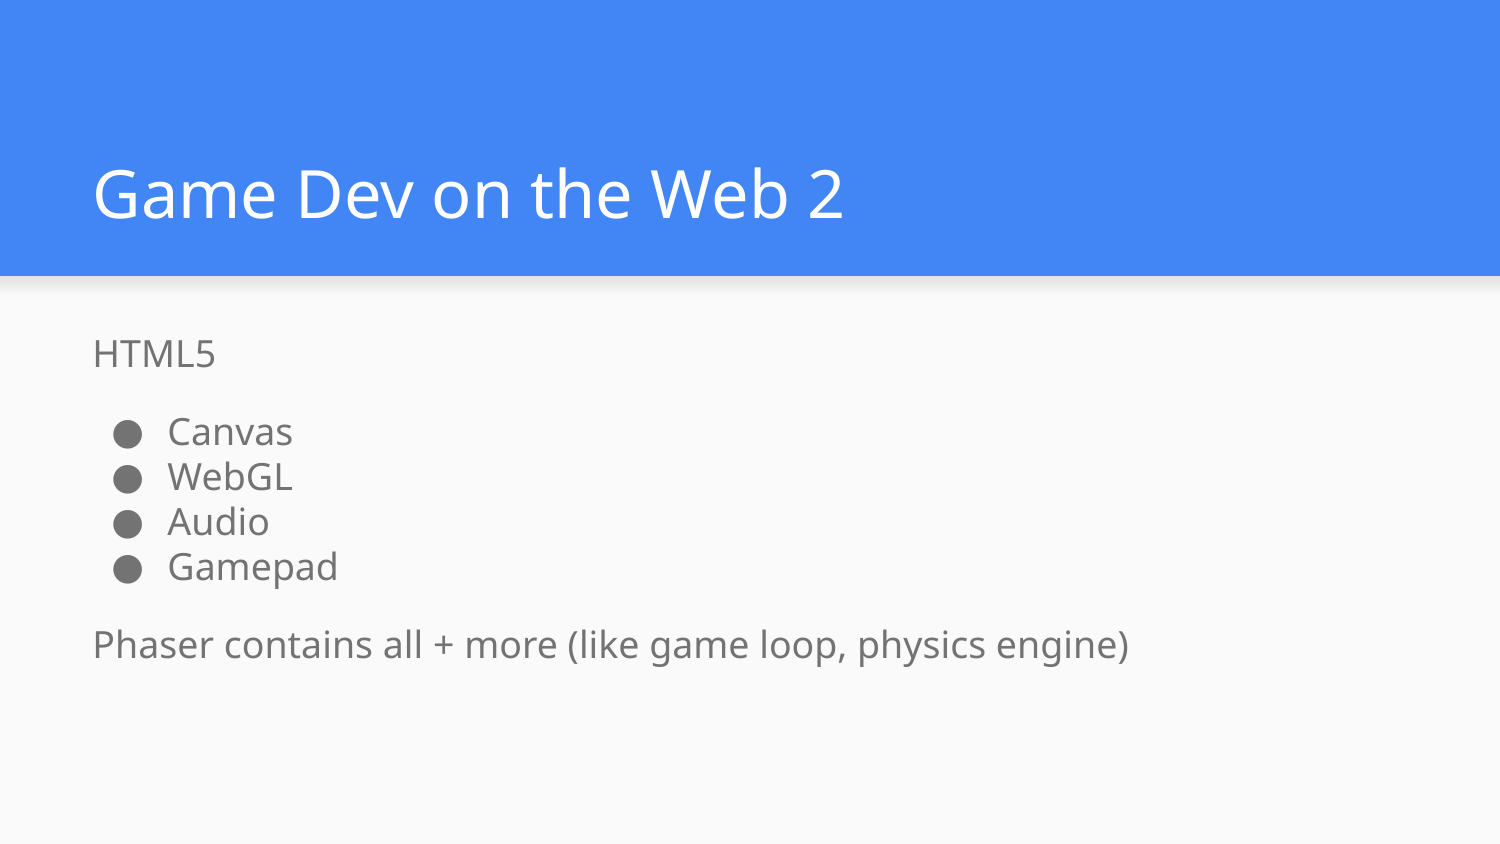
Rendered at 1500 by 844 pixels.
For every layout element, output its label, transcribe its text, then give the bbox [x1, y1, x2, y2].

list HTML5 Canvas WebGL Audio Gamepad Phaser contains all + more (like game loop, physics engine) [77, 314, 1427, 760]
title Game Dev on the Web 2 [77, 121, 1427, 248]
